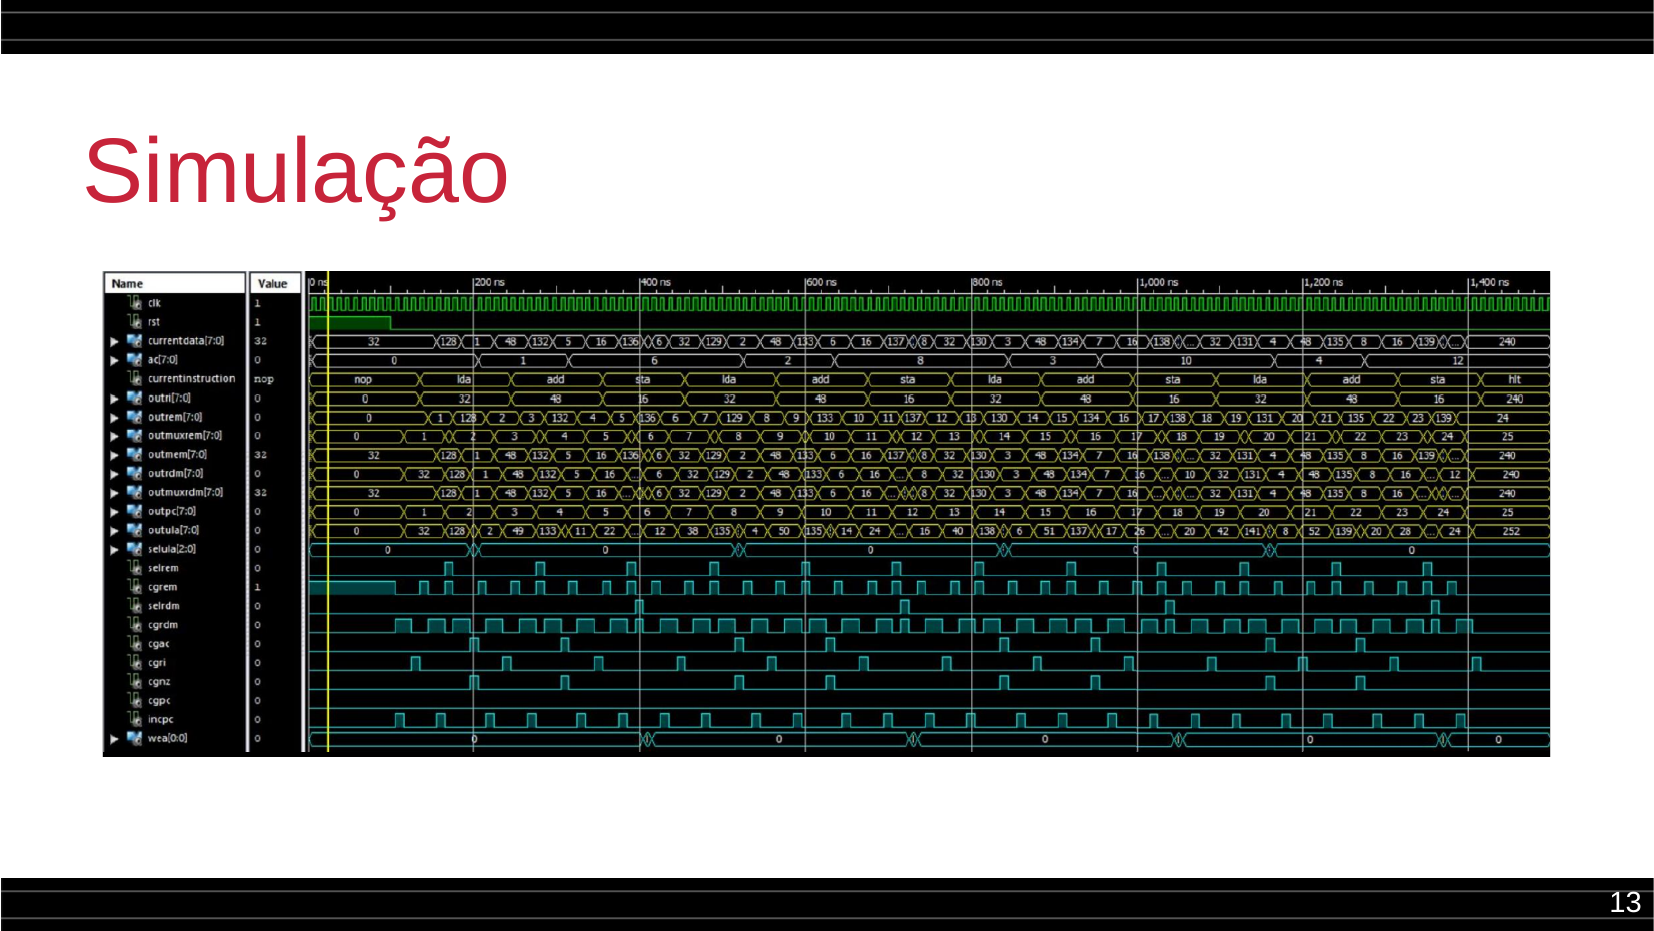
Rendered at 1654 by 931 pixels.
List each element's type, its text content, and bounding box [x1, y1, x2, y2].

picture [1, 878, 1654, 931]
picture [1, 0, 1654, 54]
picture [102, 271, 1551, 757]
title Simulação [82, 92, 1571, 249]
